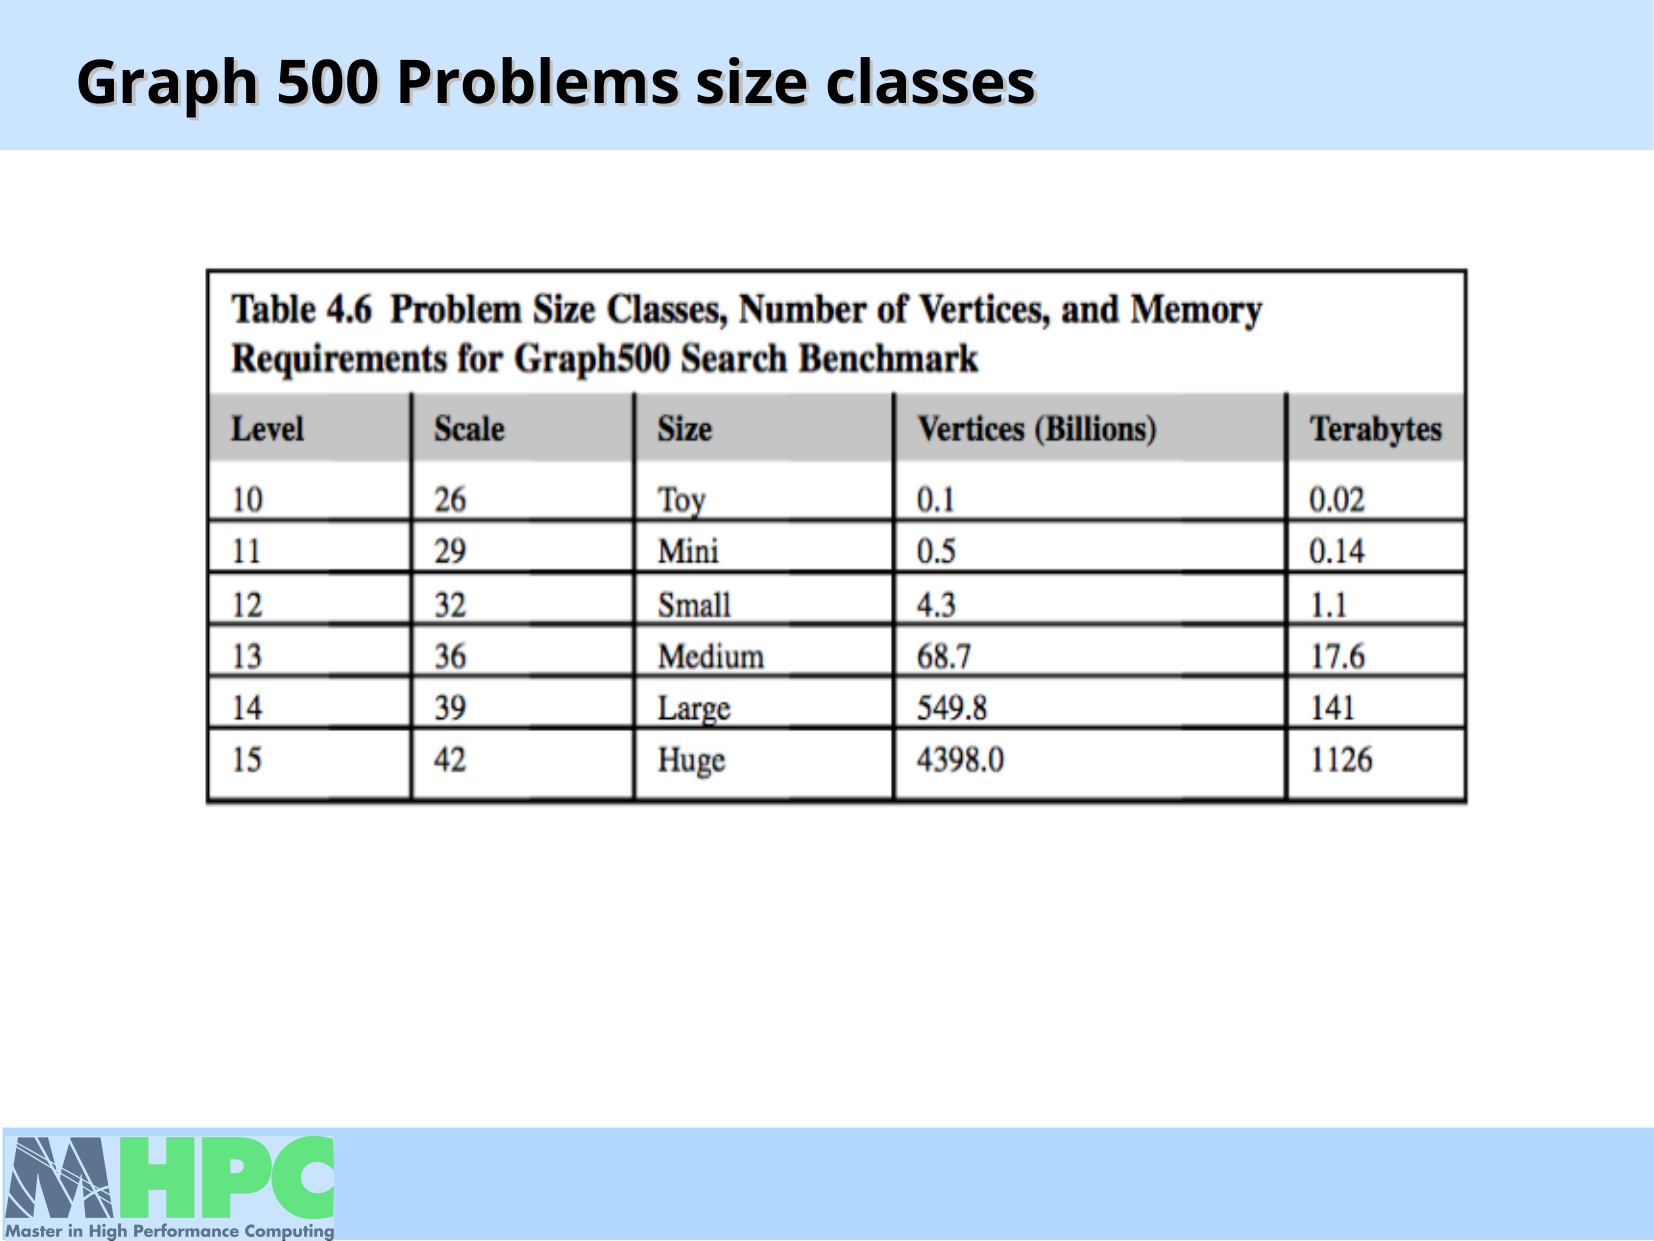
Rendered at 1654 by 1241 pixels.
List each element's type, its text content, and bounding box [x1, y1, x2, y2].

picture [135, 182, 1568, 925]
title Graph 500 Problems size classes [75, 0, 1421, 184]
